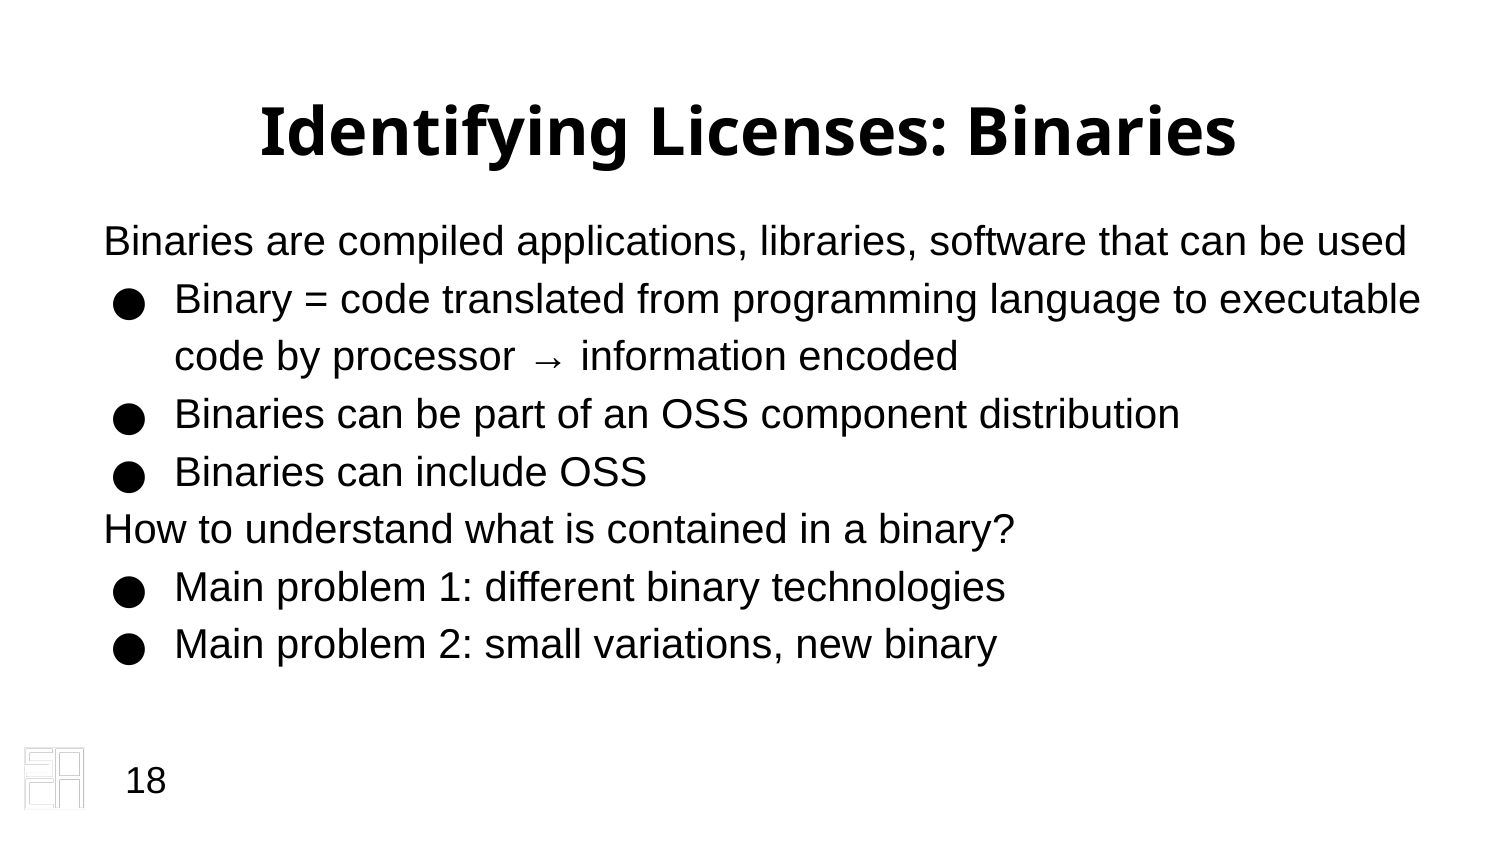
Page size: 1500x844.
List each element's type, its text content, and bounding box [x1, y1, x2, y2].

text_box Identifying Licenses: Binaries [74, 39, 1425, 169]
picture [23, 746, 86, 811]
text_box Binaries are compiled applications, libraries, software that can be used Binary = code translated from programming language to executable code by processor → information encoded Binaries can be part of an OSS component distribution Binaries can include OSS How to understand what is contained in a binary? Main problem 1: different binary technologies Main problem 2: small variations, new binary [88, 199, 1447, 753]
